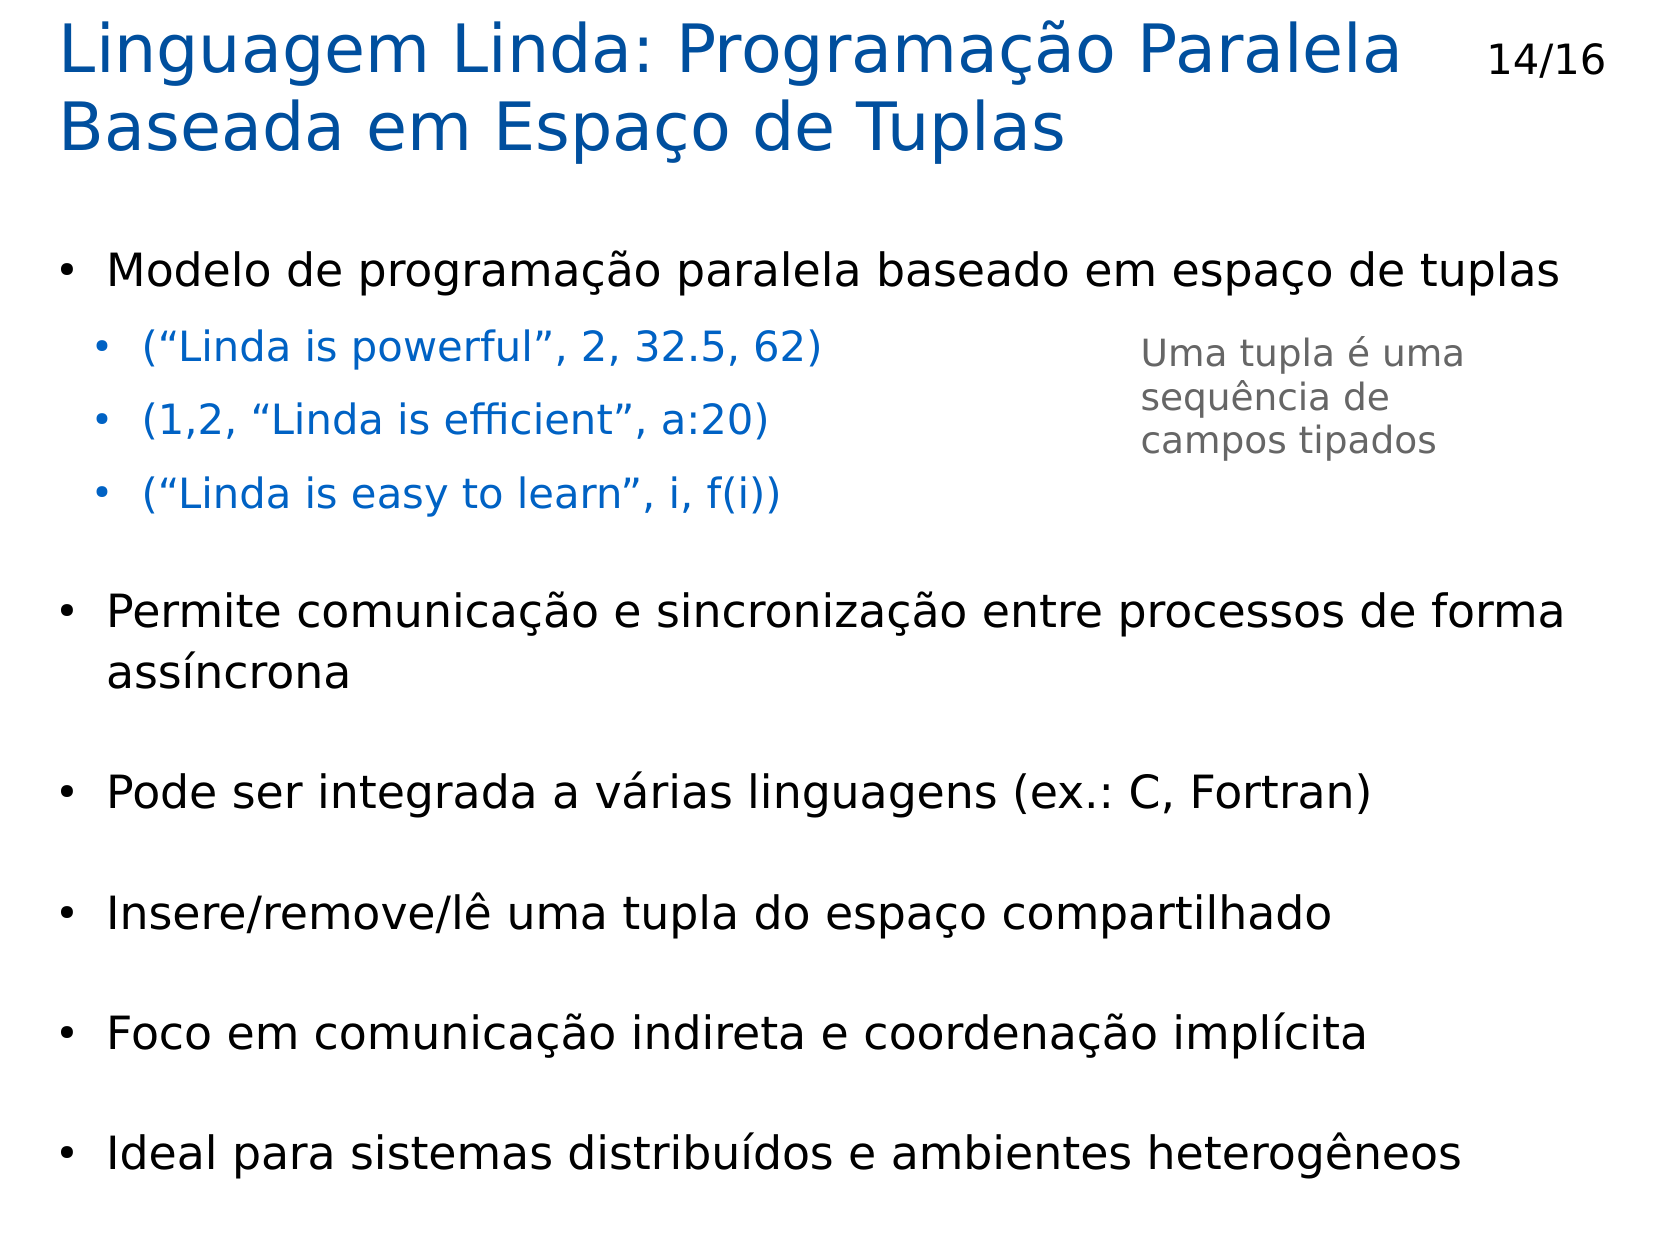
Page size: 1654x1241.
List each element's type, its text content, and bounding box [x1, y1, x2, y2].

list Modelo de programação paralela baseado em espaço de tuplas (“Linda is powerful”, 2, 32.5, 62) (1,2, “Linda is efficient”, a:20) (“Linda is easy to learn”, i, f(i)) Permite comunicação e sincronização entre processos de forma assíncrona Pode ser integrada a várias linguagens (ex.: C, Fortran) Insere/remove/lê uma tupla do espaço compartilhado Foco em comunicação indireta e coordenação implícita Ideal para sistemas distribuídos e ambientes heterogêneos [59, 236, 1595, 1211]
text_box Uma tupla é uma sequência de campos tipados [1125, 324, 1559, 511]
title Linguagem Linda: Programação Paralela Baseada em Espaço de Tuplas [59, 10, 1506, 167]
